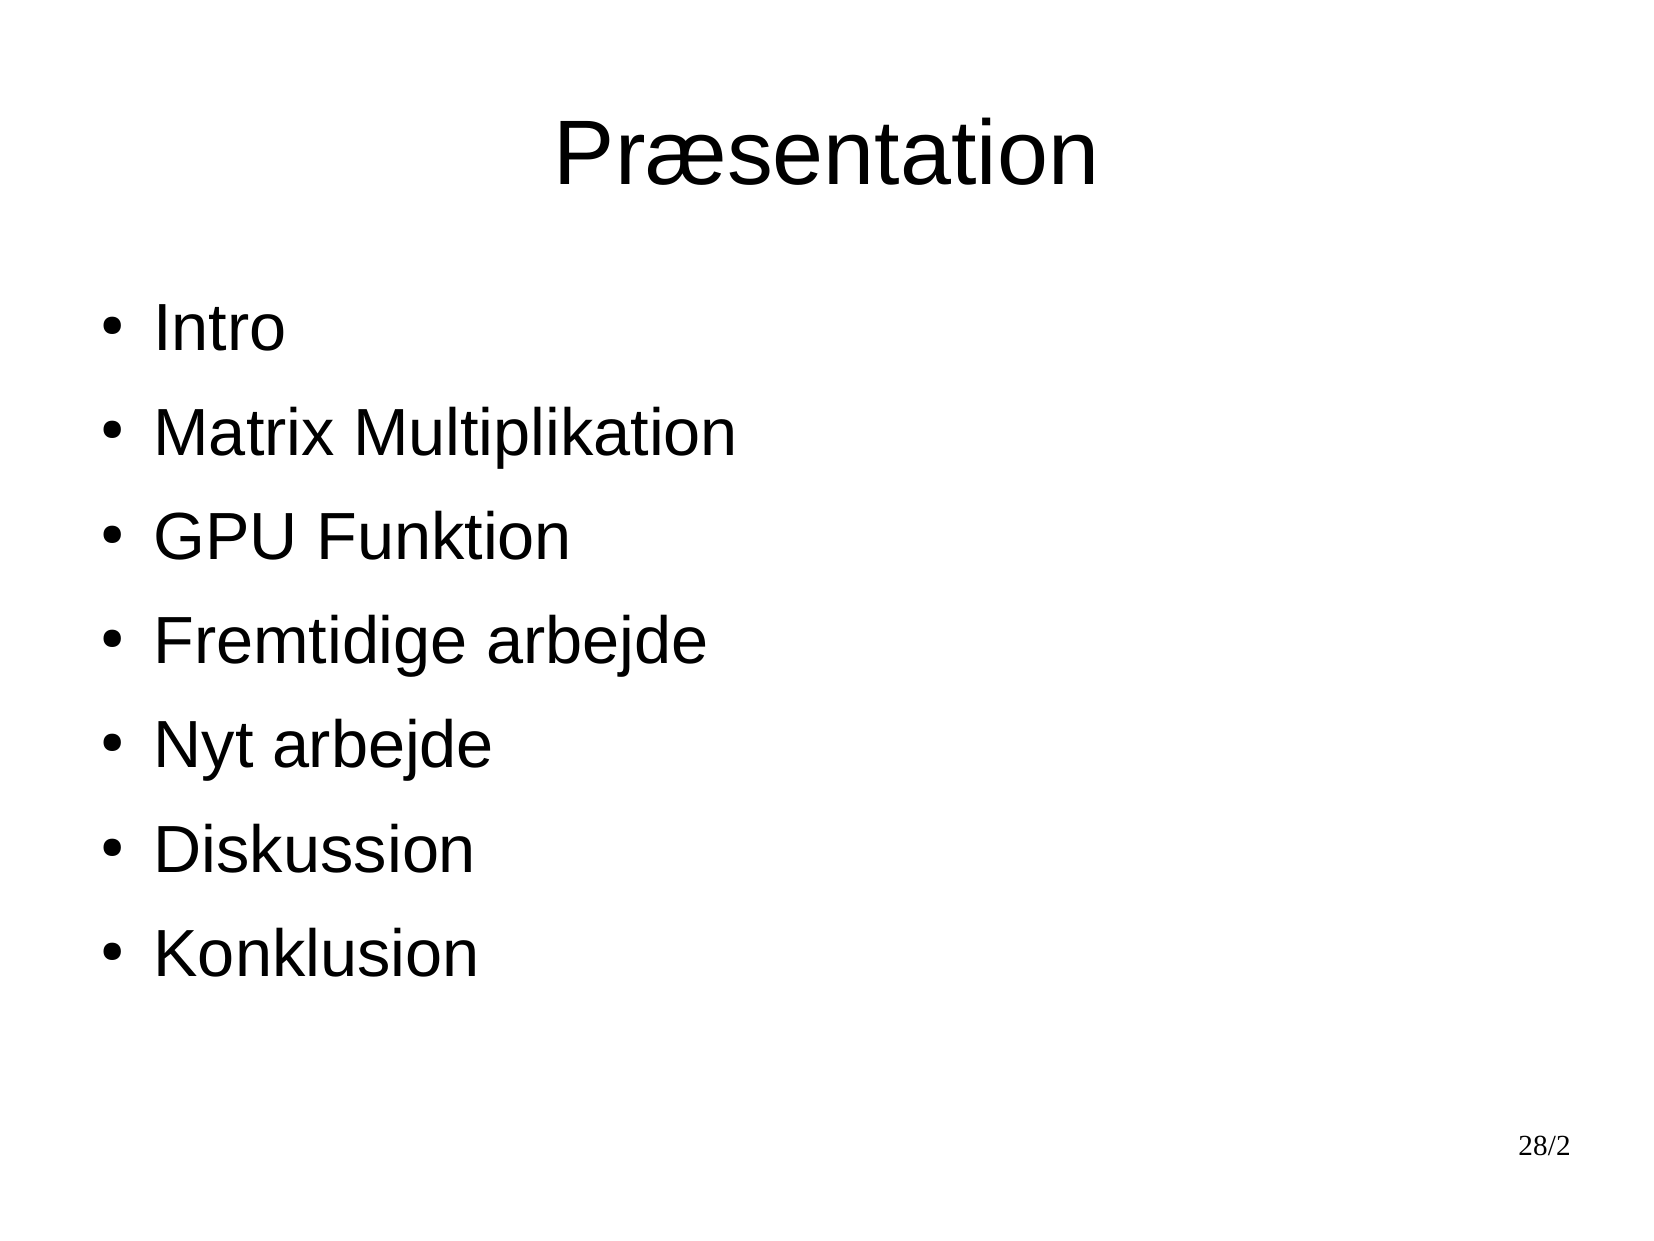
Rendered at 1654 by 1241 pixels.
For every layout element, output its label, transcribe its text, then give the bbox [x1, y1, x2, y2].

title Præsentation [82, 49, 1571, 257]
list Intro Matrix Multiplikation GPU Funktion Fremtidige arbejde Nyt arbejde Diskussion Konklusion [82, 290, 1571, 1010]
